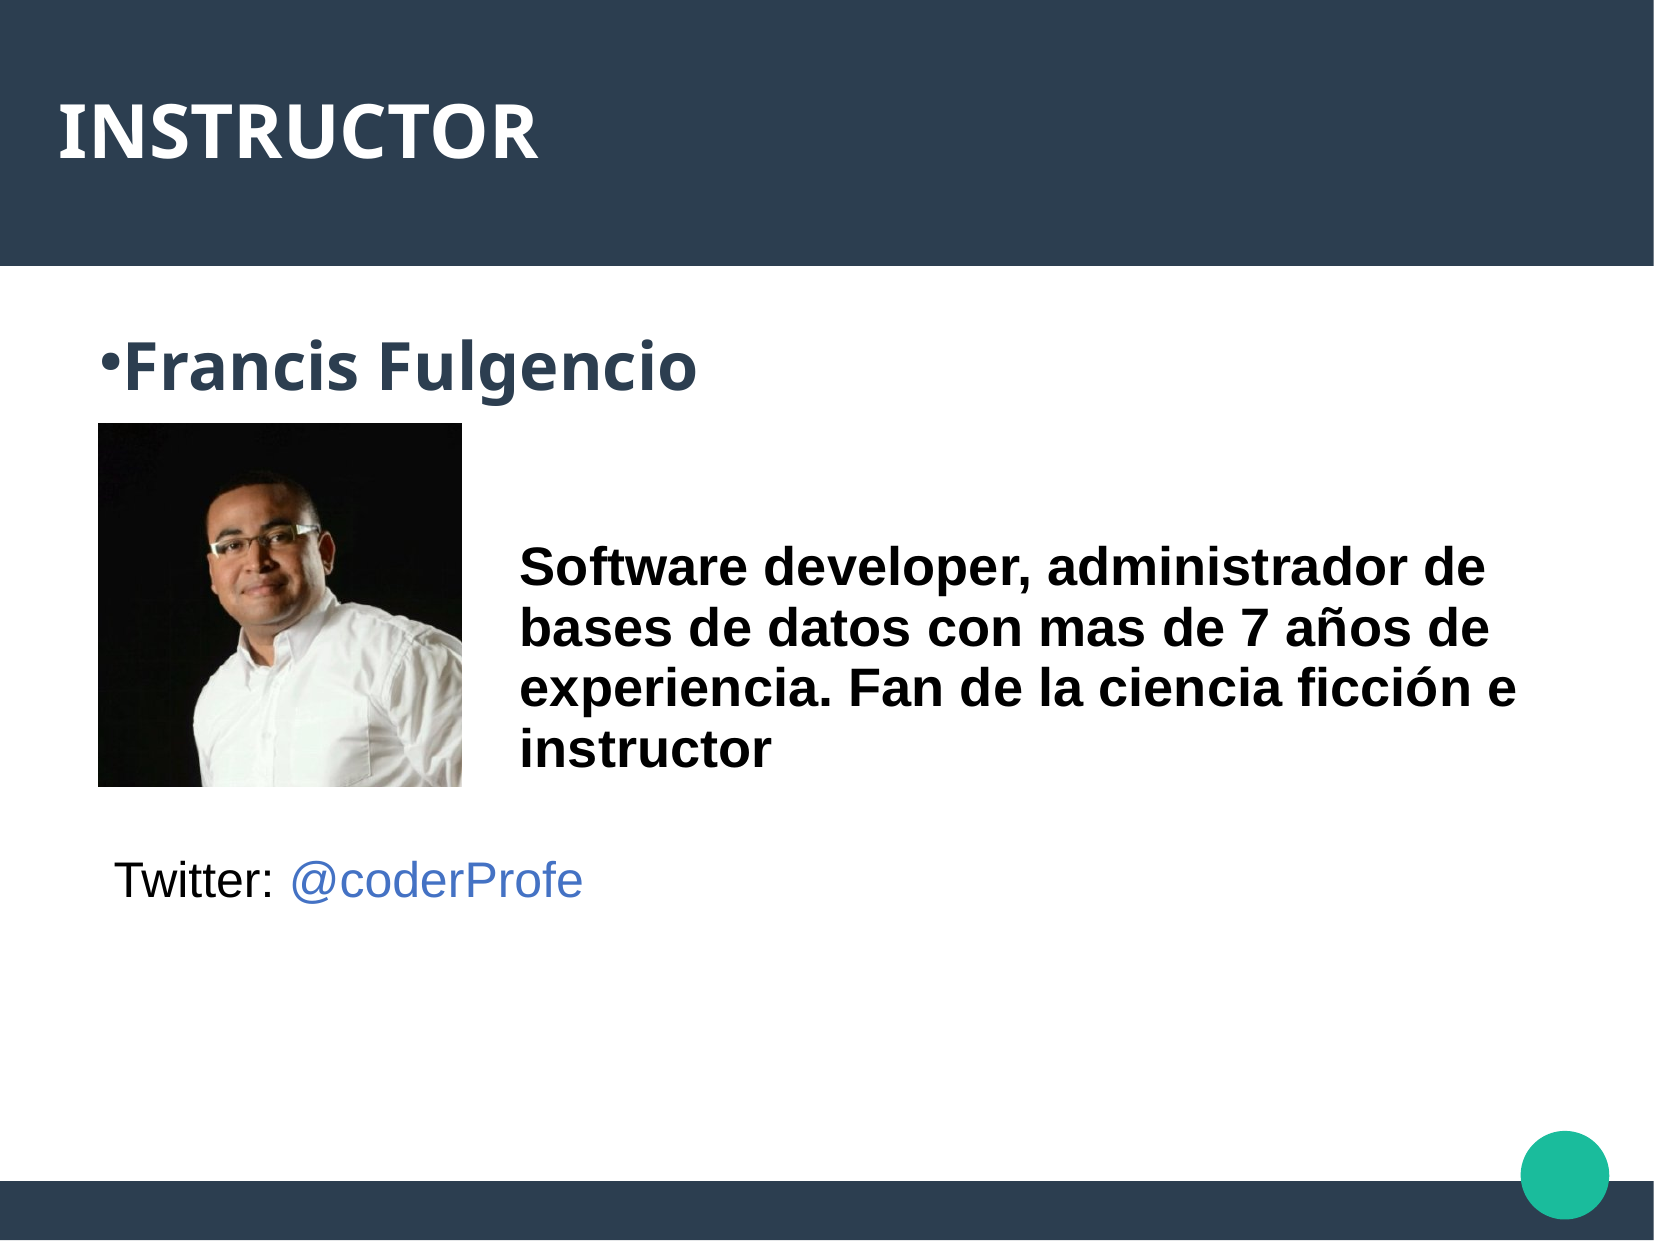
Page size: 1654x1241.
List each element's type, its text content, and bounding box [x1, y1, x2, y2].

list Francis Fulgencio [98, 323, 1635, 1151]
text_box Twitter: @coderProfe [98, 789, 505, 921]
title INSTRUCTOR [59, 49, 1595, 207]
text_box Software developer, administrador de bases de datos con mas de 7 años de experiencia. Fan de la ciencia ficción e instructor [505, 529, 1571, 969]
picture [98, 423, 462, 787]
